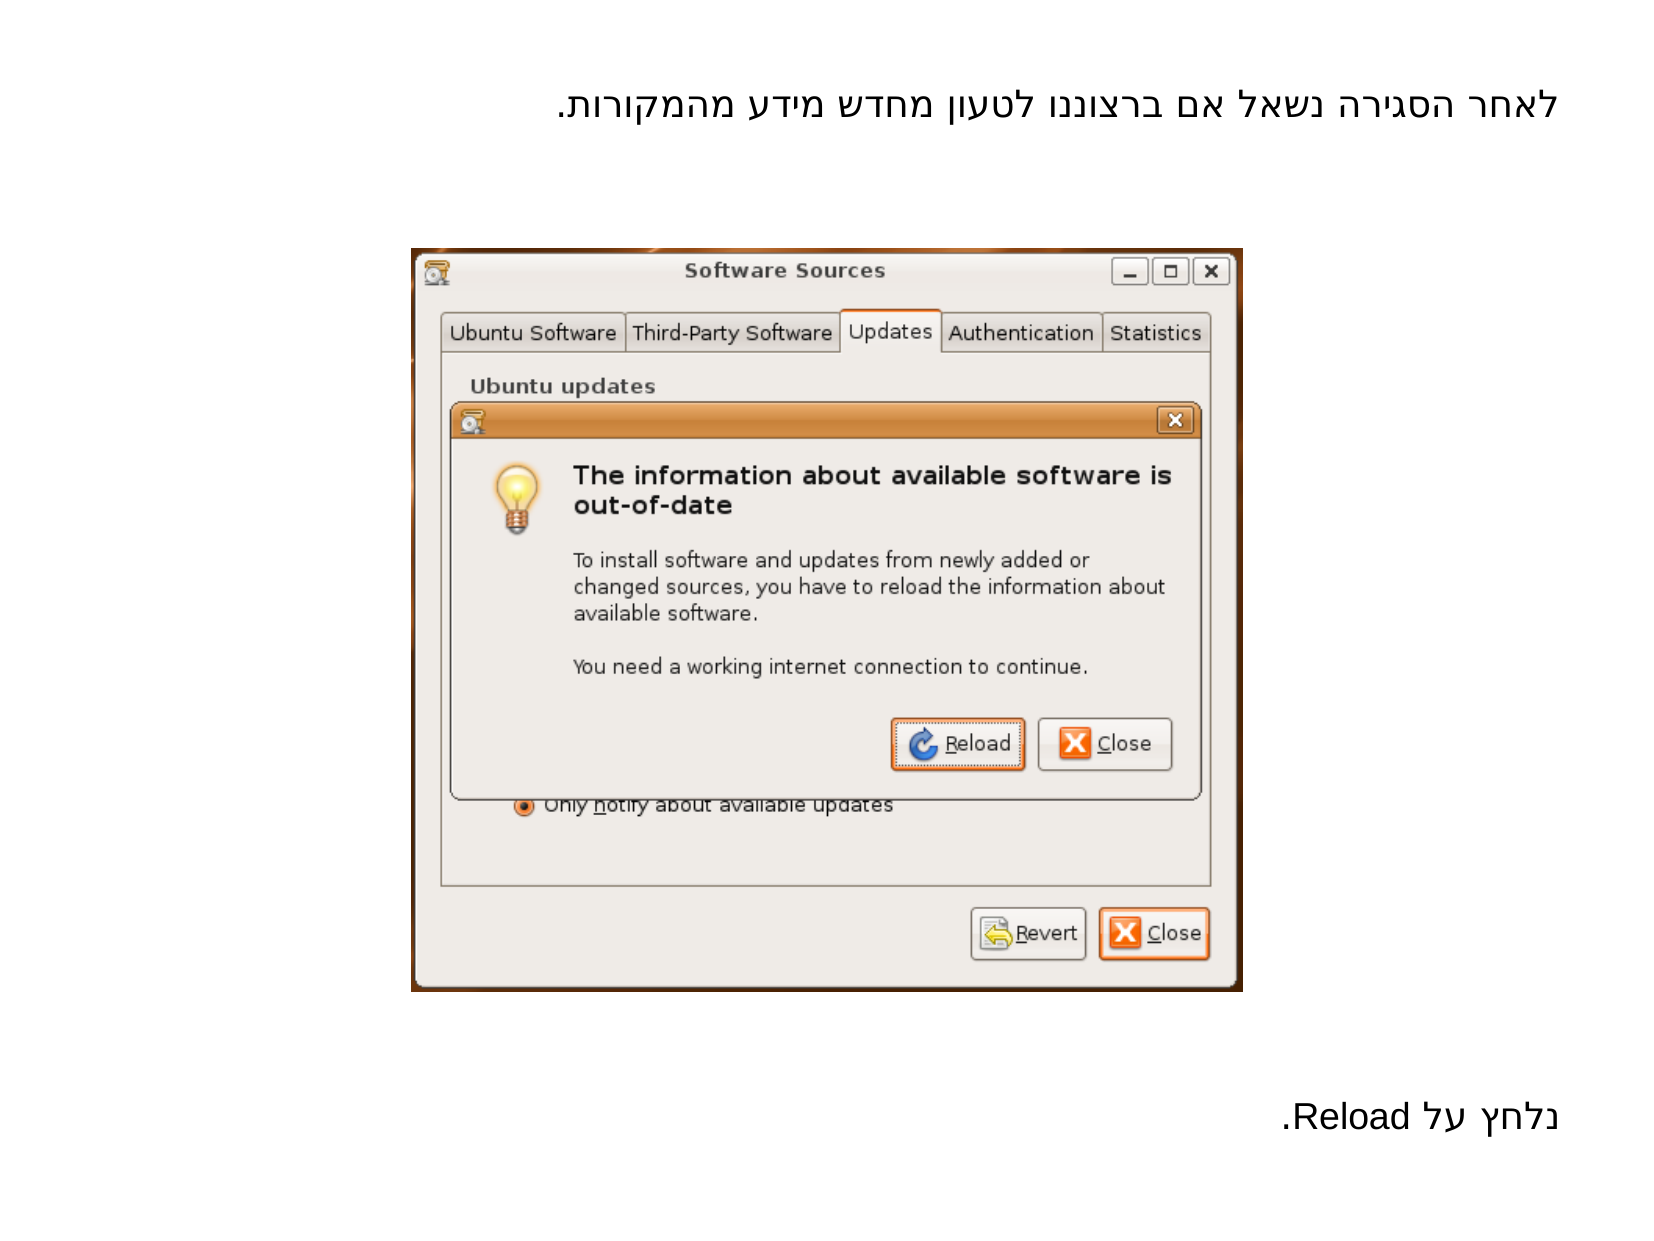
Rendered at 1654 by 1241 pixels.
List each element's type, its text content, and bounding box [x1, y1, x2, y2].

text_box לאחר הסגירה נשאל אם ברצוננו לטעון מחדש מידע מהמקורות. [225, 75, 1576, 136]
picture [411, 248, 1243, 992]
text_box נלחץ על Reload. [75, 1087, 1576, 1241]
